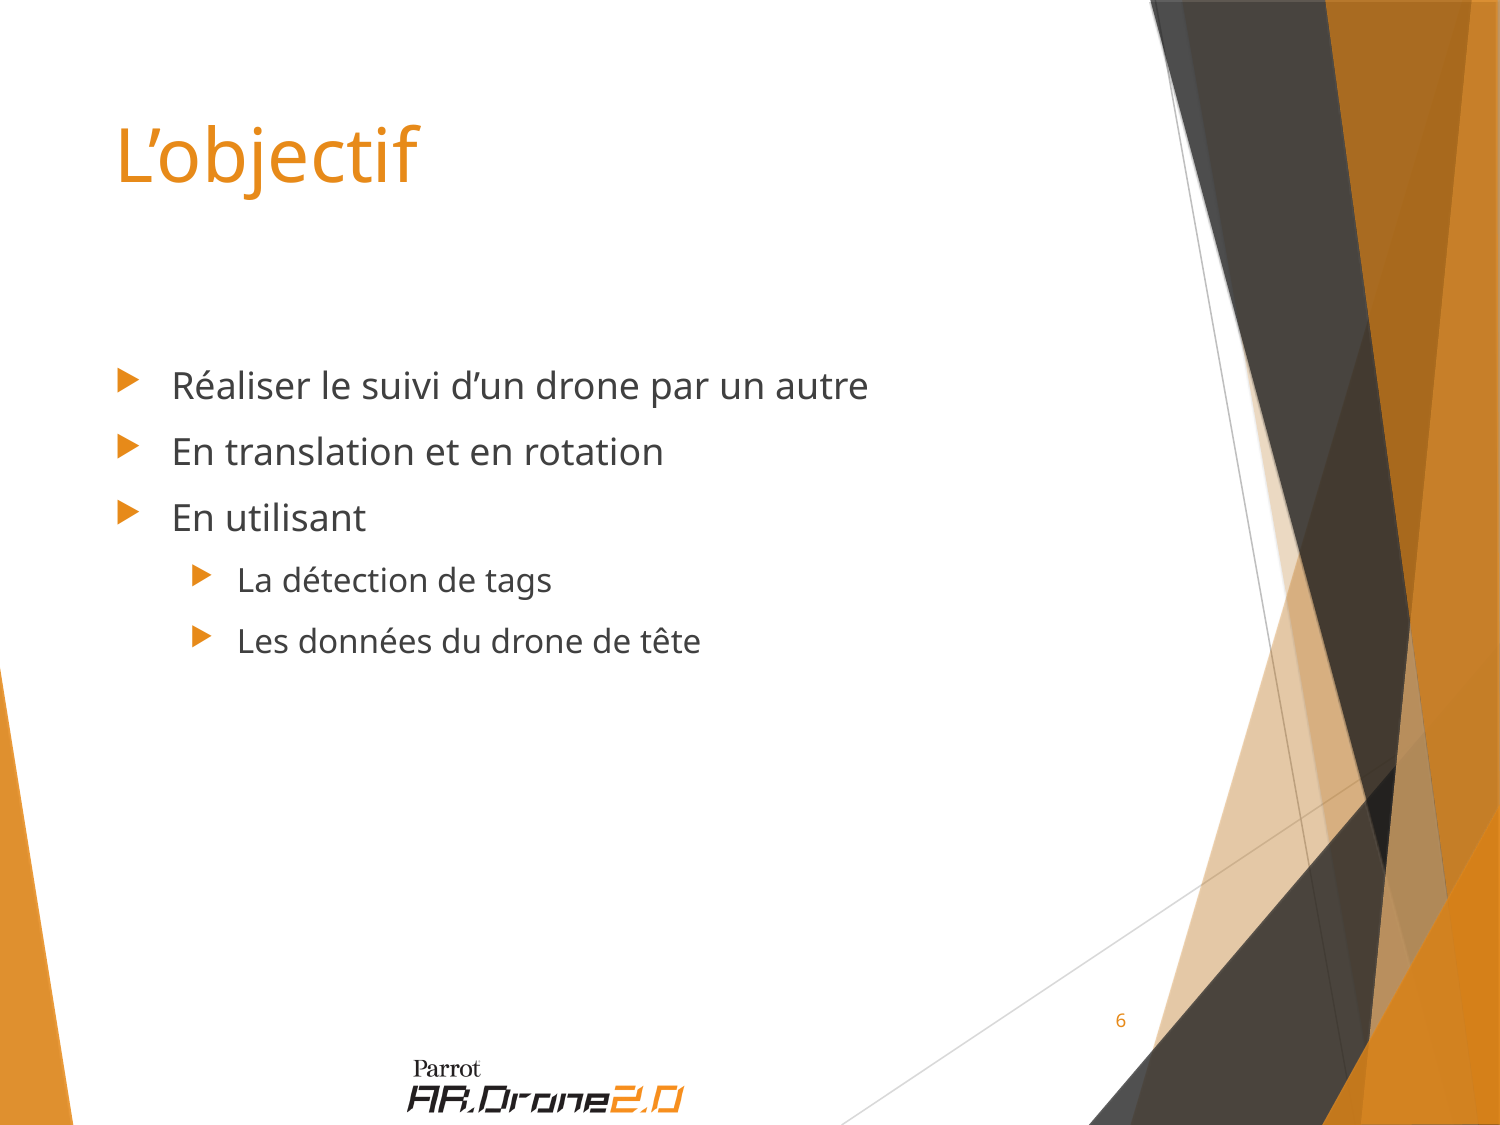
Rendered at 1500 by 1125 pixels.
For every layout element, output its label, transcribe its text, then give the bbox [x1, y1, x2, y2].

picture [394, 1051, 690, 1125]
slide_number <numéro> [1057, 991, 1142, 1051]
list Réaliser le suivi d’un drone par un autre En translation et en rotation En utilisant La détection de tags Les données du drone de tête [99, 354, 1142, 992]
title L’objectif [99, 99, 1142, 317]
